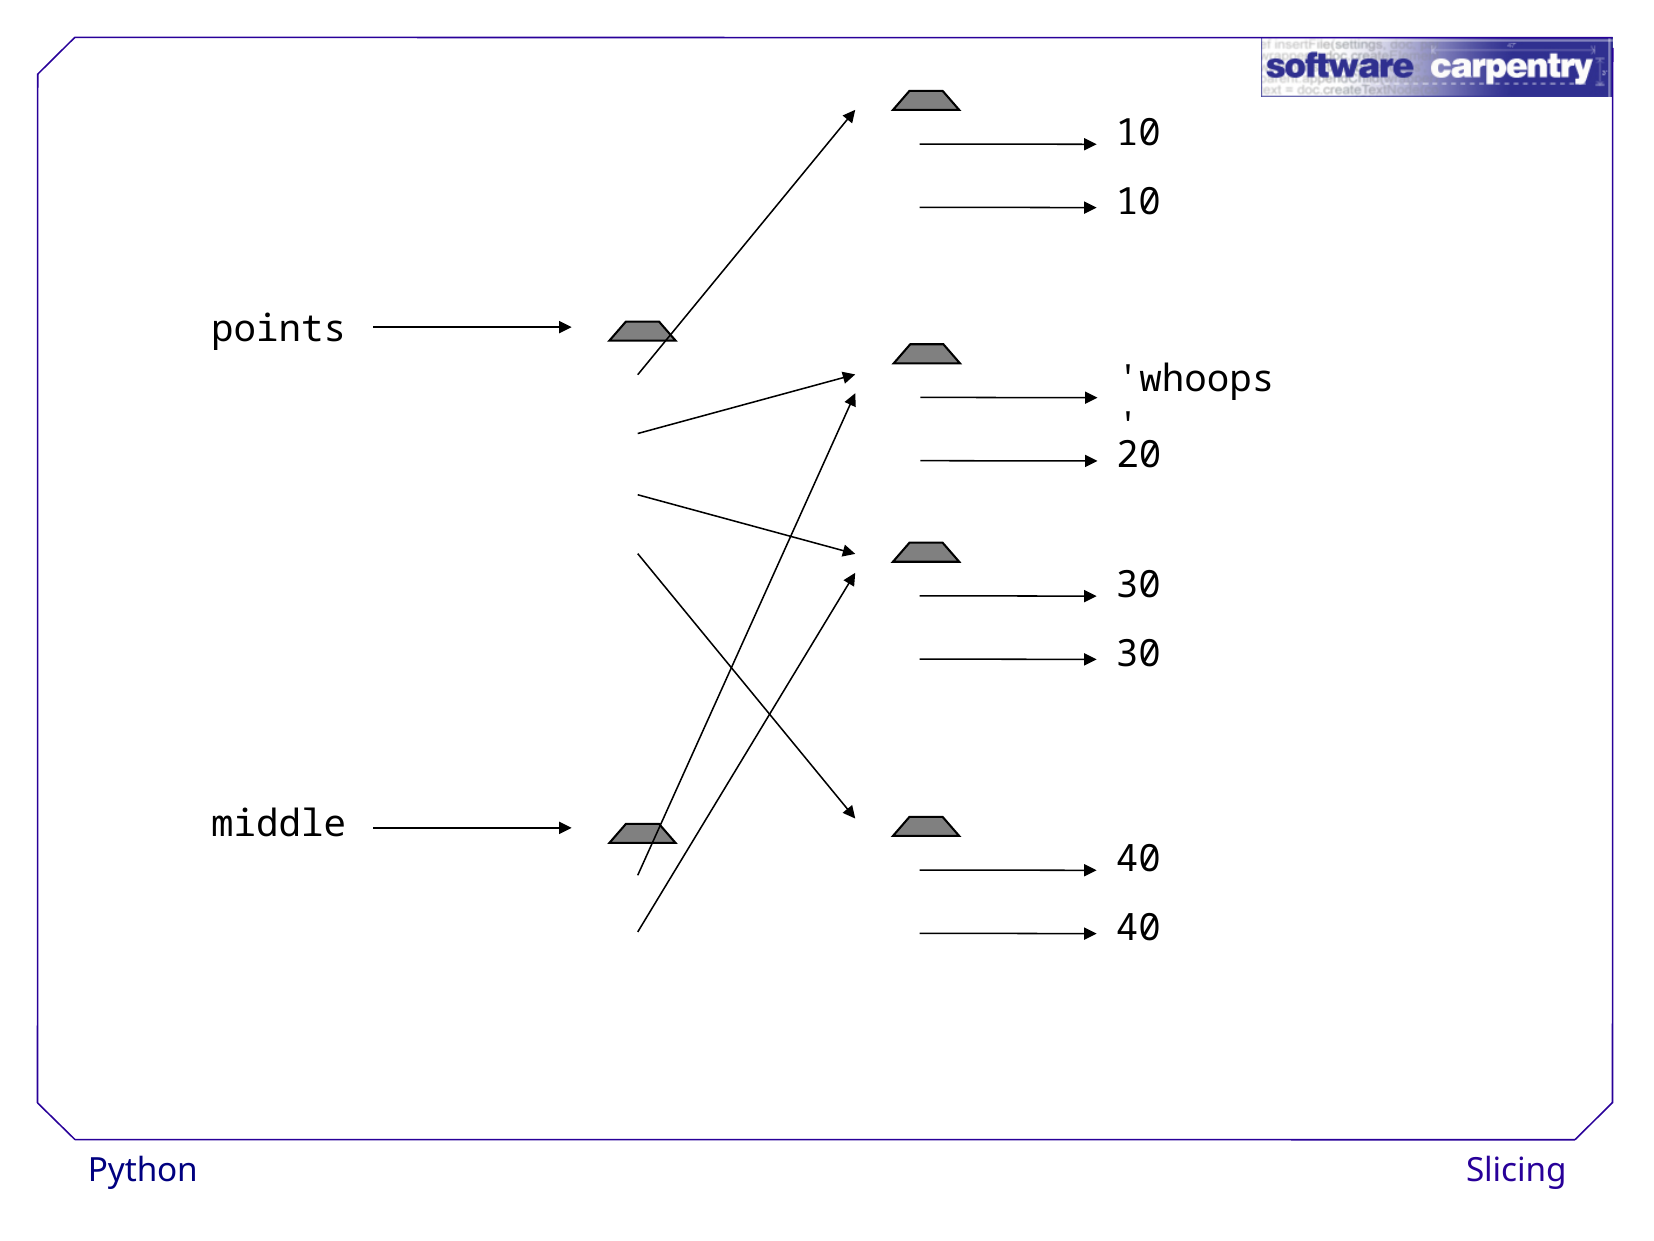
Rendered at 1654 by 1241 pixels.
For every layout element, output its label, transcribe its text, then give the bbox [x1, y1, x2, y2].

table_cell [894, 438, 960, 514]
table_cell [610, 491, 676, 567]
table_header [893, 836, 959, 911]
table_header [893, 110, 959, 185]
text_box [892, 542, 960, 562]
text_box [893, 344, 960, 364]
picture [1261, 39, 1613, 97]
table_cell [610, 918, 676, 994]
text_box 30 [1100, 543, 1176, 604]
table_header [648, 872, 676, 918]
text_box 20 [1101, 421, 1177, 498]
table_cell [893, 911, 959, 987]
text_box 10 [1100, 91, 1176, 152]
text_box [654, 826, 676, 843]
table_header [893, 562, 959, 637]
text_box [668, 336, 676, 341]
text_box 30 [1100, 604, 1176, 696]
text_box [892, 90, 960, 110]
text_box 'whoops' [1101, 345, 1290, 421]
table_cell [610, 416, 676, 491]
text_box [609, 823, 660, 843]
text_box 40 [1100, 817, 1176, 878]
table_cell [610, 567, 676, 642]
table_header [610, 341, 676, 416]
table_cell [893, 637, 959, 712]
table_header [894, 364, 960, 438]
text_box 40 [1100, 878, 1176, 970]
table_cell [651, 567, 676, 597]
text_box [609, 321, 670, 341]
text_box middle [193, 774, 364, 866]
text_box 10 [1100, 152, 1176, 244]
table_header [610, 843, 676, 918]
text_box [892, 816, 960, 836]
text_box points [193, 279, 364, 371]
table_cell [893, 185, 959, 260]
